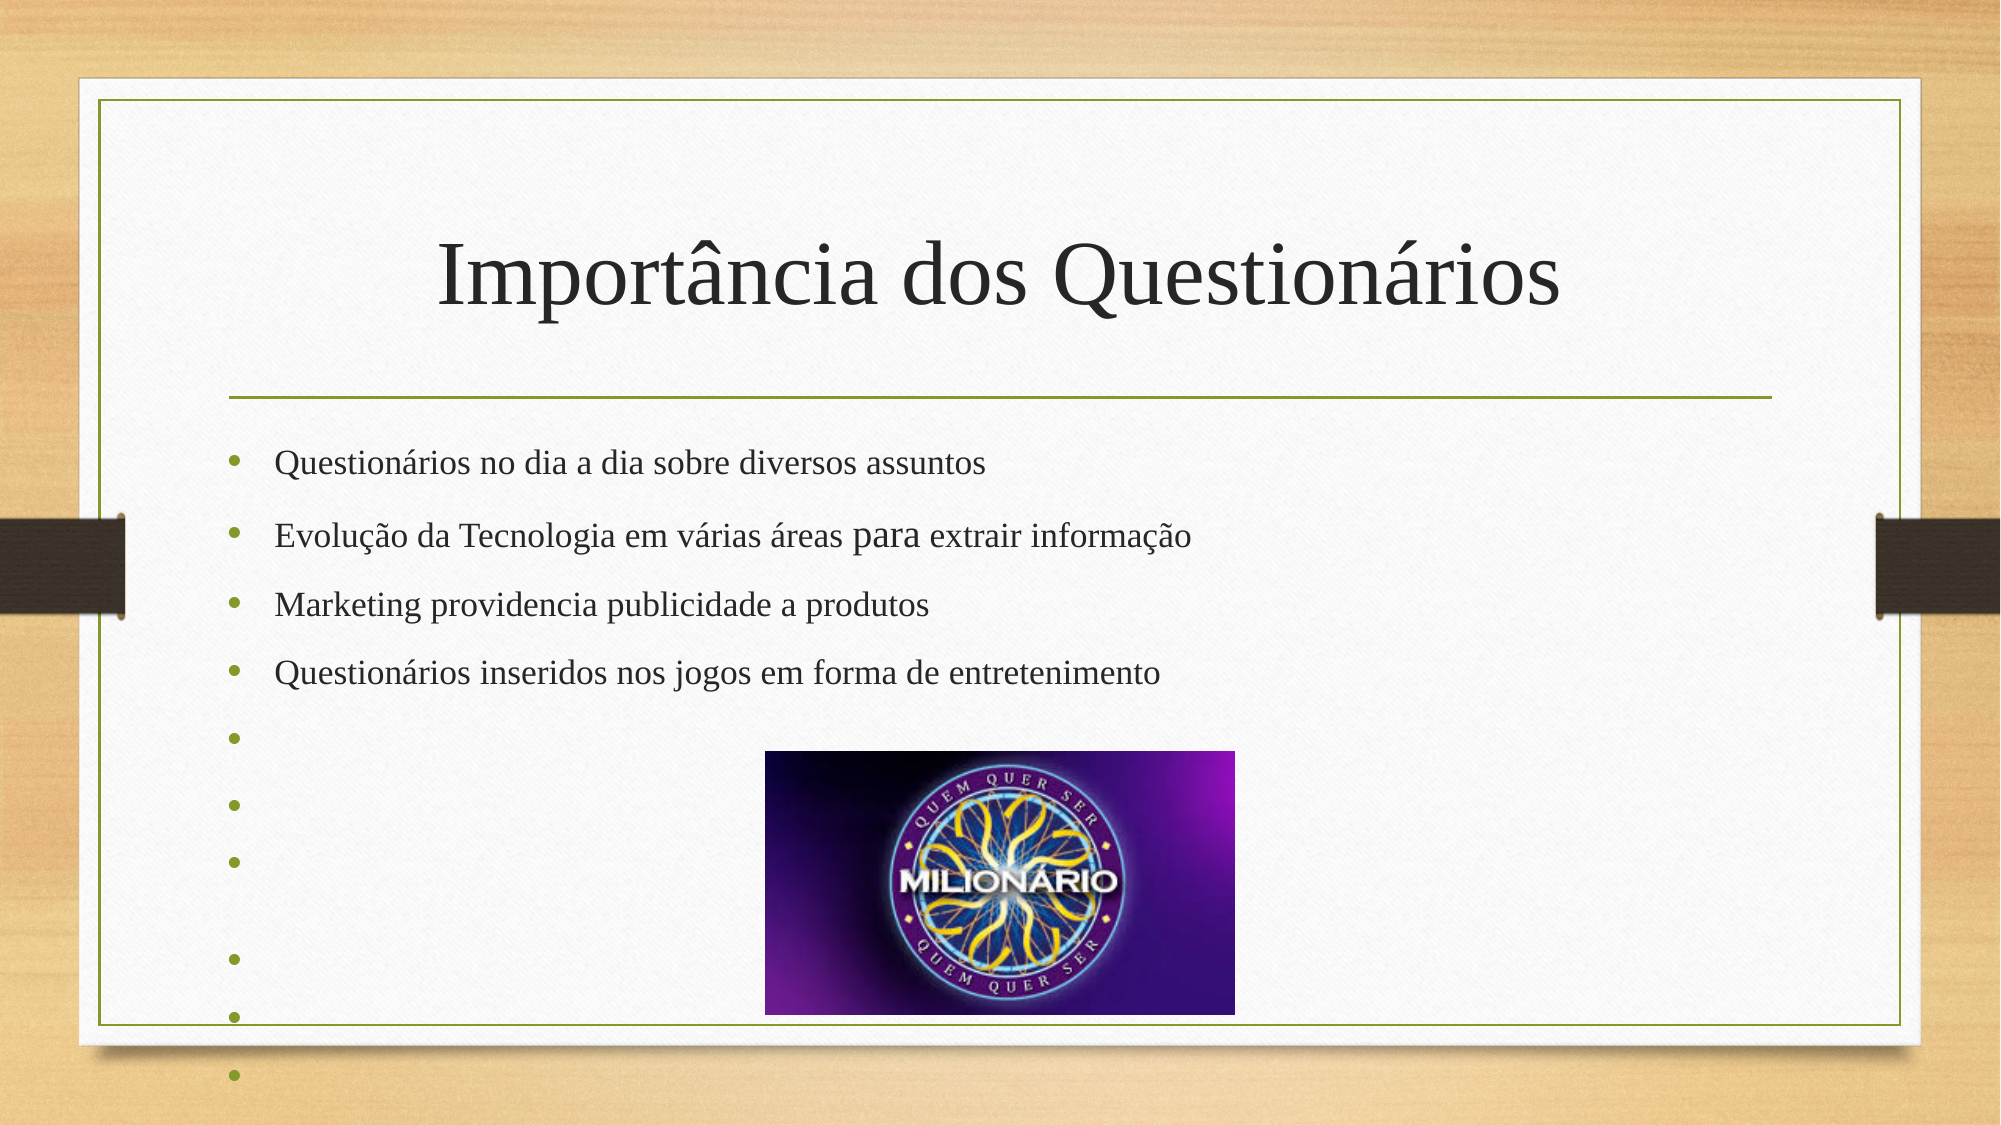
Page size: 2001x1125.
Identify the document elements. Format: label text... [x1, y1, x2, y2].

list Questionários no dia a dia sobre diversos assuntos Evolução da Tecnologia em várias áreas para extrair informação Marketing providencia publicidade a produtos Questionários inseridos nos jogos em forma de entretenimento [212, 418, 1571, 753]
title Importância dos Questionários [212, 161, 1788, 376]
picture [765, 752, 1235, 1015]
